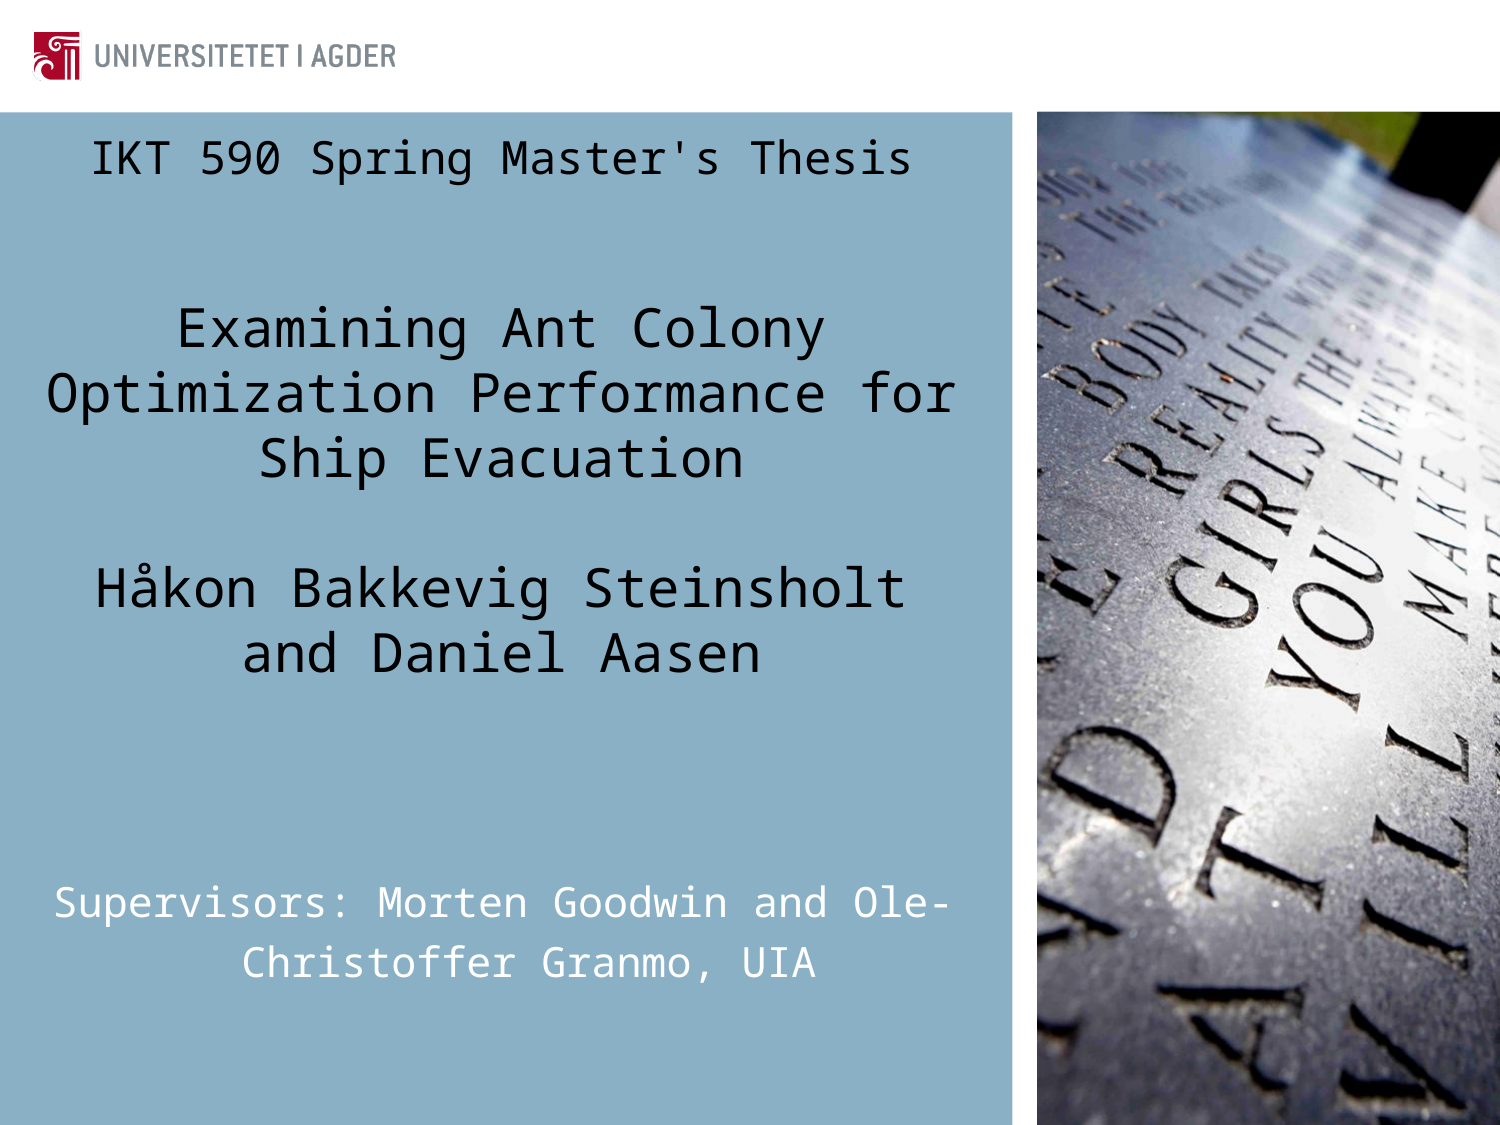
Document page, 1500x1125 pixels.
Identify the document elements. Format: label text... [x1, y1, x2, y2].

subtitle Supervisors: Morten Goodwin and Ole-Christoffer Granmo, UIA [38, 865, 964, 986]
picture [32, 30, 395, 81]
title IKT 590 Spring Master's Thesis Examining Ant Colony Optimization Performance for Ship Evacuation Håkon Bakkevig Steinsholt and Daniel Aasen [29, 120, 975, 886]
picture [1037, 112, 1500, 1125]
